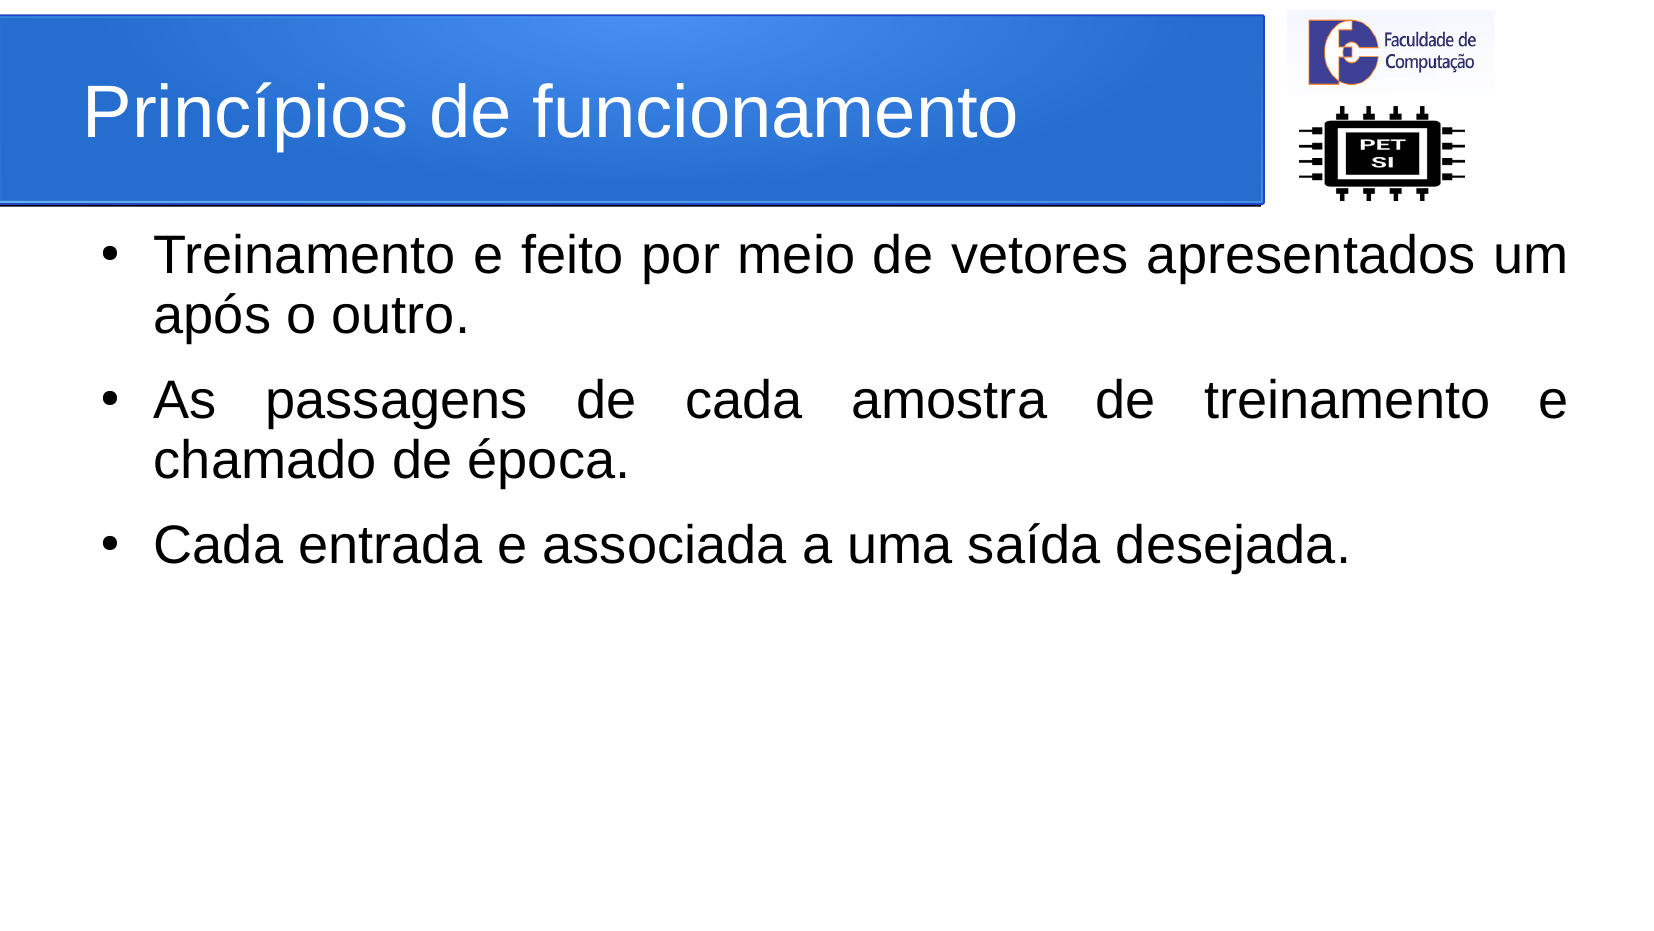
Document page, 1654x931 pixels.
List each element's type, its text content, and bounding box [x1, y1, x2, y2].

picture [1299, 106, 1465, 201]
title Princípios de funcionamento [82, 35, 1235, 189]
list Treinamento e feito por meio de vetores apresentados um após o outro. As passagens de cada amostra de treinamento e chamado de época. Cada entrada e associada a uma saída desejada. [82, 224, 1571, 764]
picture [1287, 10, 1495, 95]
